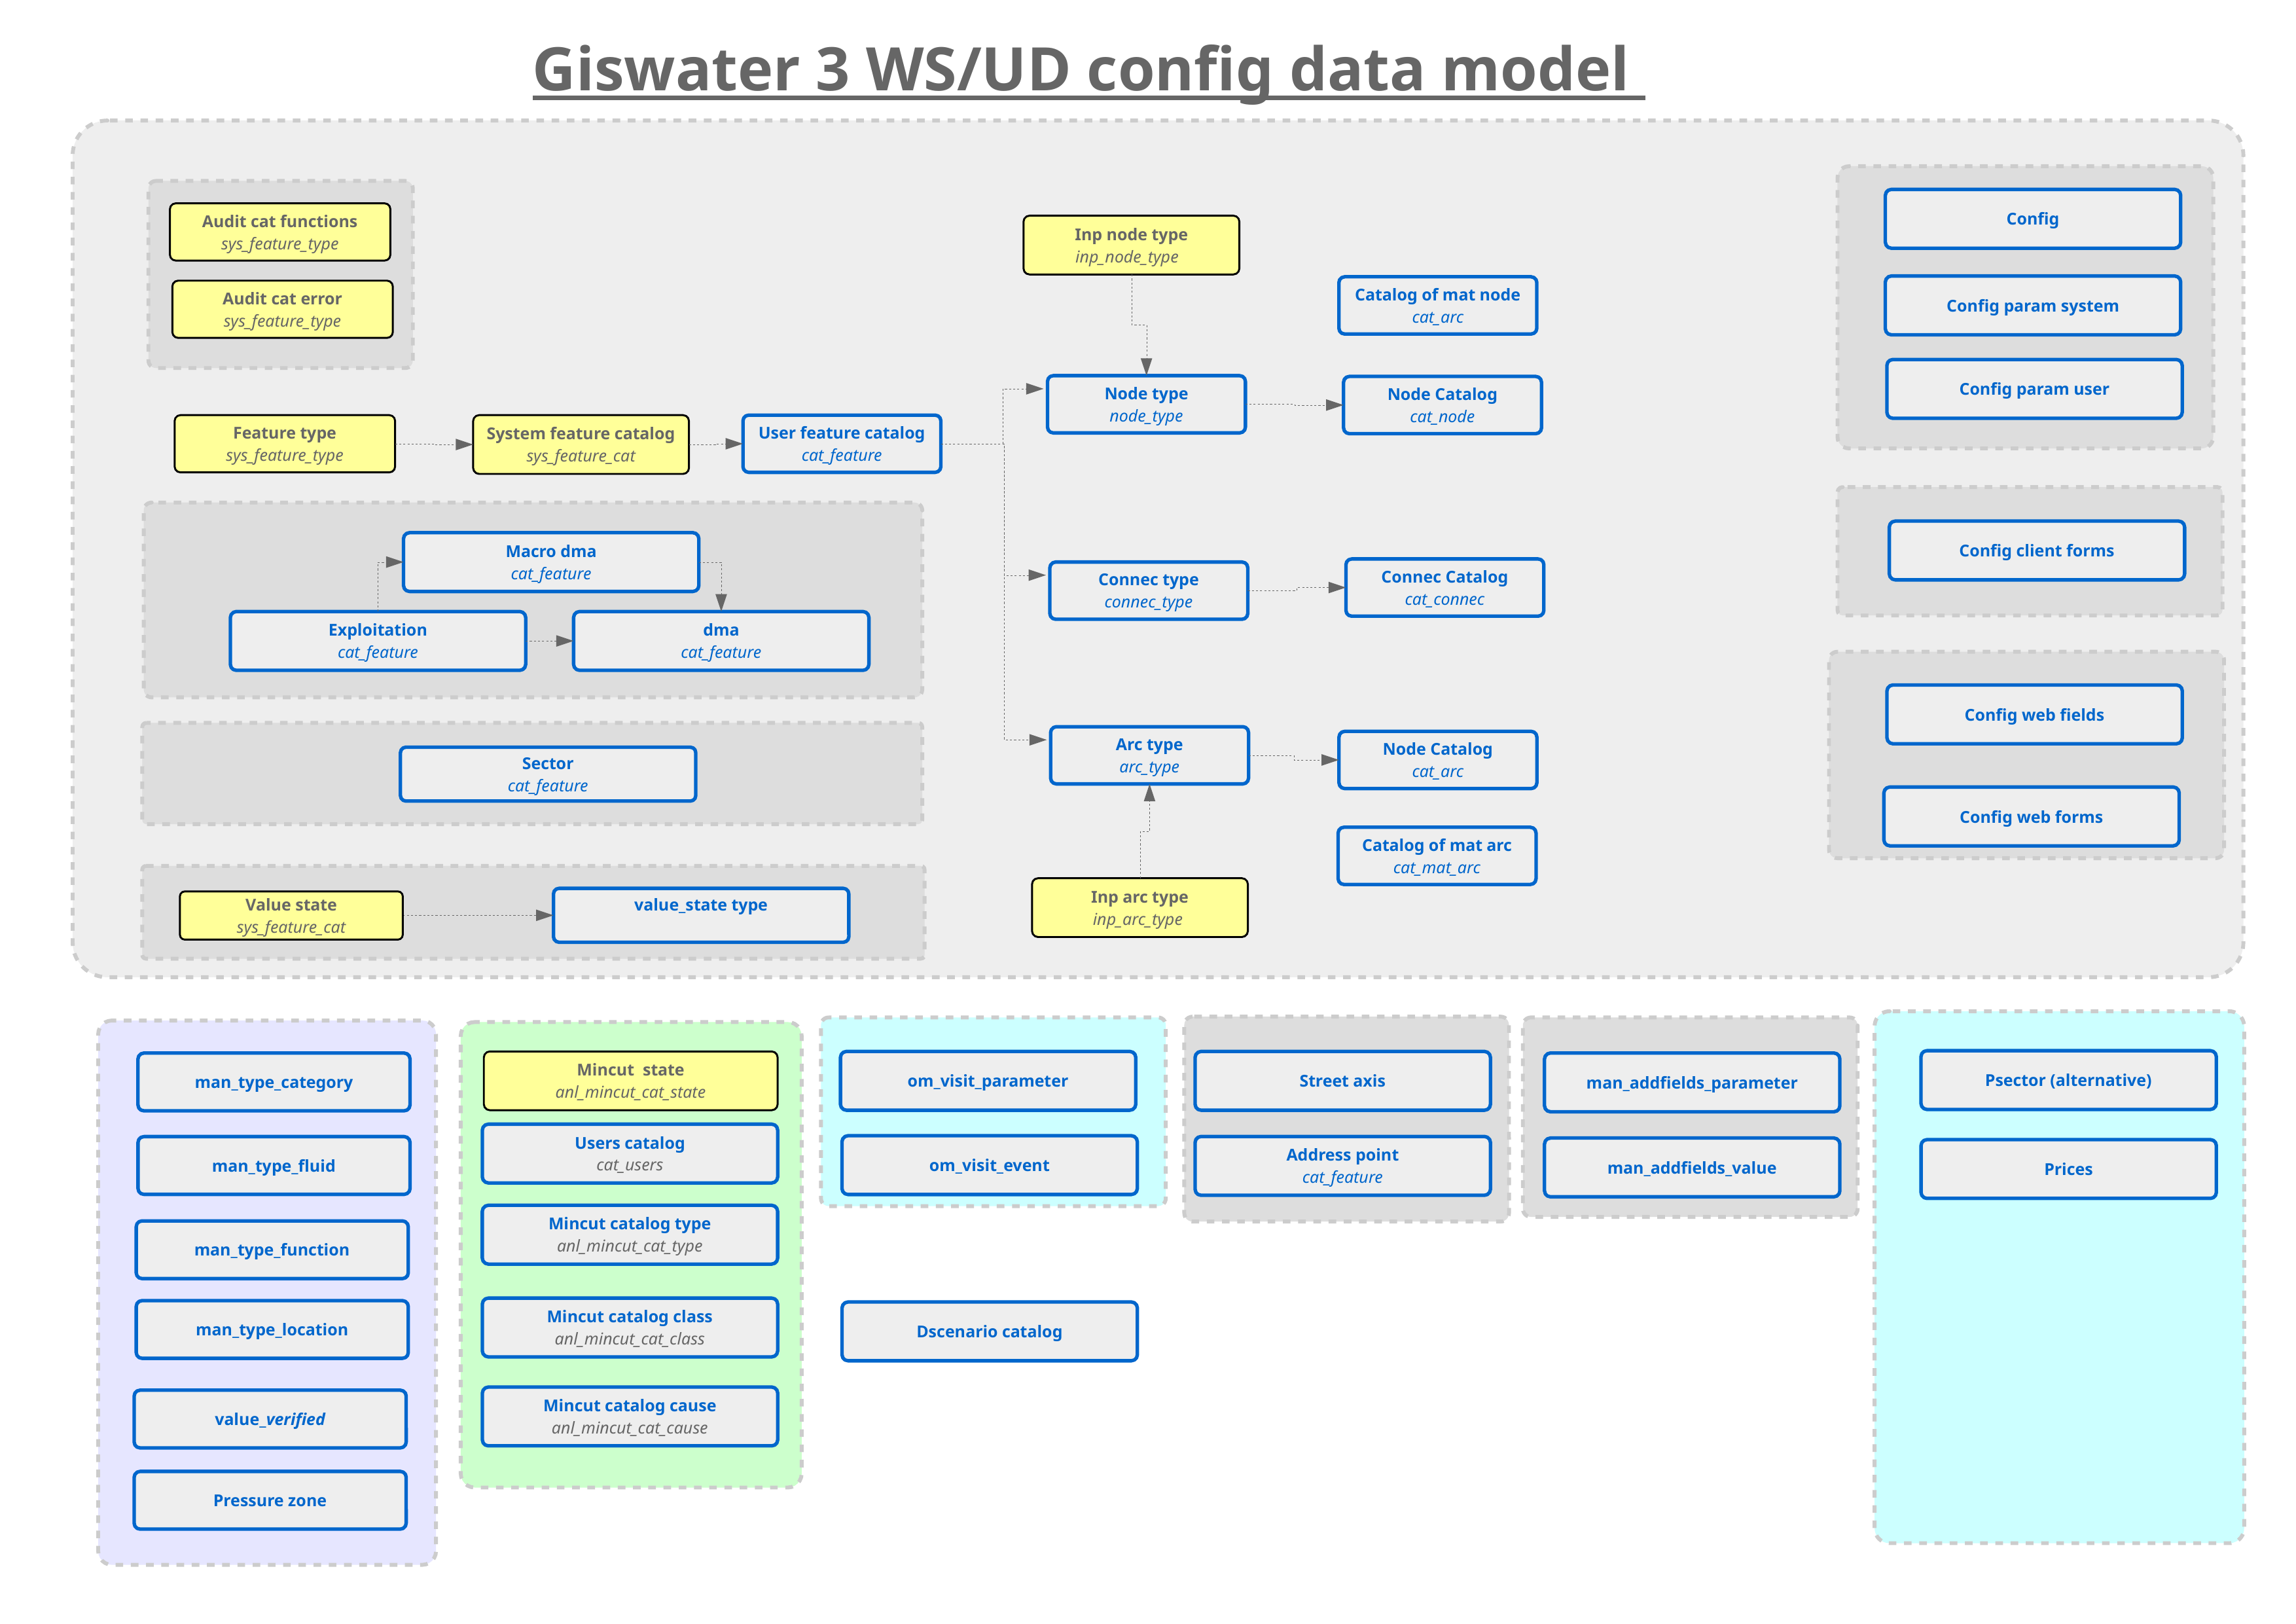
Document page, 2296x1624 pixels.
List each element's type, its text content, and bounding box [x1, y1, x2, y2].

text_box System feature catalog sys_feature_cat [473, 415, 689, 475]
text_box Feature type sys_feature_type [174, 415, 395, 473]
text_box [73, 120, 2244, 977]
text_box Config web forms [1884, 787, 2179, 846]
text_box Users catalog cat_users [482, 1124, 778, 1183]
text_box Dscenario catalog [842, 1302, 1138, 1361]
text_box Config param user [1886, 359, 2183, 419]
text_box User feature catalog cat_feature [743, 415, 941, 473]
text_box man_type_location [136, 1300, 408, 1359]
text_box [1184, 1017, 1509, 1222]
text_box Mincut state anl_mincut_cat_state [484, 1051, 778, 1111]
text_box Inp node type inp_node_type [1023, 215, 1240, 275]
text_box [821, 1017, 1166, 1206]
text_box [460, 1022, 802, 1488]
text_box man_type_fluid [137, 1136, 410, 1195]
text_box man_type_function [136, 1221, 408, 1279]
text_box Config param system [1885, 276, 2181, 335]
text_box Config web fields [1887, 685, 2183, 744]
text_box [98, 1020, 437, 1565]
text_box Audit cat functions sys_feature_type [170, 203, 391, 261]
text_box Audit cat error sys_feature_type [172, 280, 393, 338]
text_box man_addfields_parameter [1544, 1053, 1840, 1112]
text_box man_type_category [137, 1053, 410, 1111]
text_box Arc type arc_type [1050, 727, 1249, 784]
text_box Node type node_type [1047, 375, 1246, 433]
text_box Prices [1921, 1140, 2217, 1199]
text_box [1522, 1017, 1858, 1218]
text_box Street axis [1194, 1051, 1491, 1111]
text_box Giswater 3 WS/UD config data model [140, 22, 2038, 144]
text_box value_state type [553, 888, 849, 943]
text_box Connec type connec_type [1050, 562, 1248, 620]
text_box om_visit_event [842, 1136, 1138, 1195]
text_box dma cat_feature [573, 611, 869, 671]
text_box Config [1885, 189, 2181, 249]
text_box Mincut catalog type anl_mincut_cat_type [482, 1205, 778, 1265]
text_box Inp arc type inp_arc_type [1031, 878, 1248, 937]
text_box Catalog of mat arc cat_mat_arc [1338, 827, 1536, 885]
text_box Node Catalog cat_node [1343, 376, 1542, 434]
text_box Sector cat_feature [400, 747, 696, 801]
text_box value_verified [134, 1390, 406, 1448]
text_box Macro dma cat_feature [403, 532, 699, 592]
text_box Config client forms [1889, 521, 2185, 580]
text_box Connec Catalog cat_connec [1346, 558, 1544, 617]
text_box Address point cat_feature [1194, 1136, 1491, 1196]
text_box Psector (alternative) [1921, 1051, 2217, 1110]
text_box Mincut catalog cause anl_mincut_cat_cause [482, 1387, 778, 1446]
text_box Pressure zone [134, 1471, 406, 1530]
text_box man_addfields_value [1544, 1138, 1840, 1197]
text_box Value state sys_feature_cat [179, 891, 403, 940]
text_box [1874, 1011, 2244, 1543]
text_box Exploitation cat_feature [230, 611, 526, 671]
text_box Catalog of mat node cat_arc [1338, 276, 1537, 334]
text_box Node Catalog cat_arc [1338, 731, 1537, 789]
text_box Mincut catalog class anl_mincut_cat_class [482, 1298, 778, 1357]
text_box om_visit_parameter [840, 1051, 1136, 1111]
